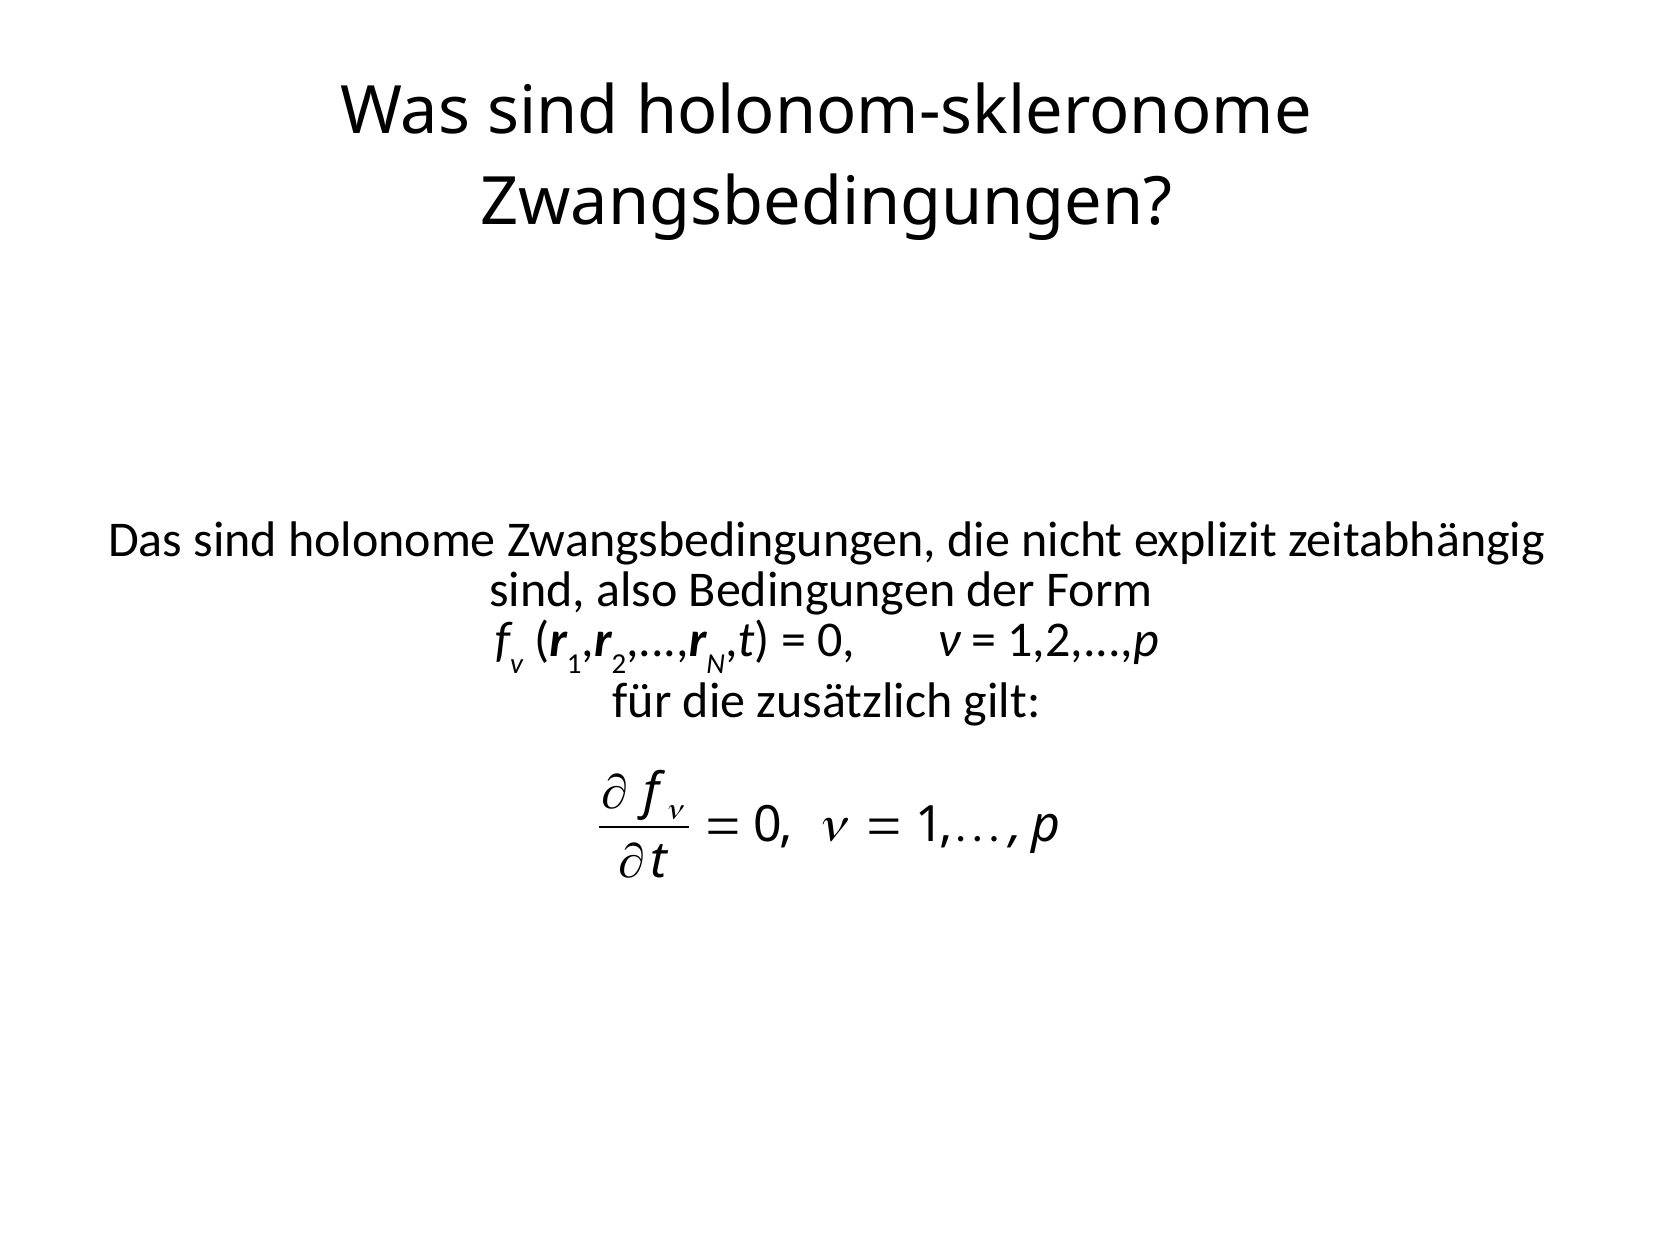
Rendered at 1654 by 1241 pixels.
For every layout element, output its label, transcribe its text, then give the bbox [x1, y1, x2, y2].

chart [590, 761, 1063, 892]
title Was sind holonom-skleronome Zwangsbedingungen? [82, 49, 1571, 257]
subtitle Das sind holonome Zwangsbedingungen, die nicht explizit zeitabhängig sind, also Bedingungen der Form fv (r1,r2,...,rN,t) = 0, ν = 1,2,...,p für die zusätzlich gilt: [82, 290, 1571, 1010]
